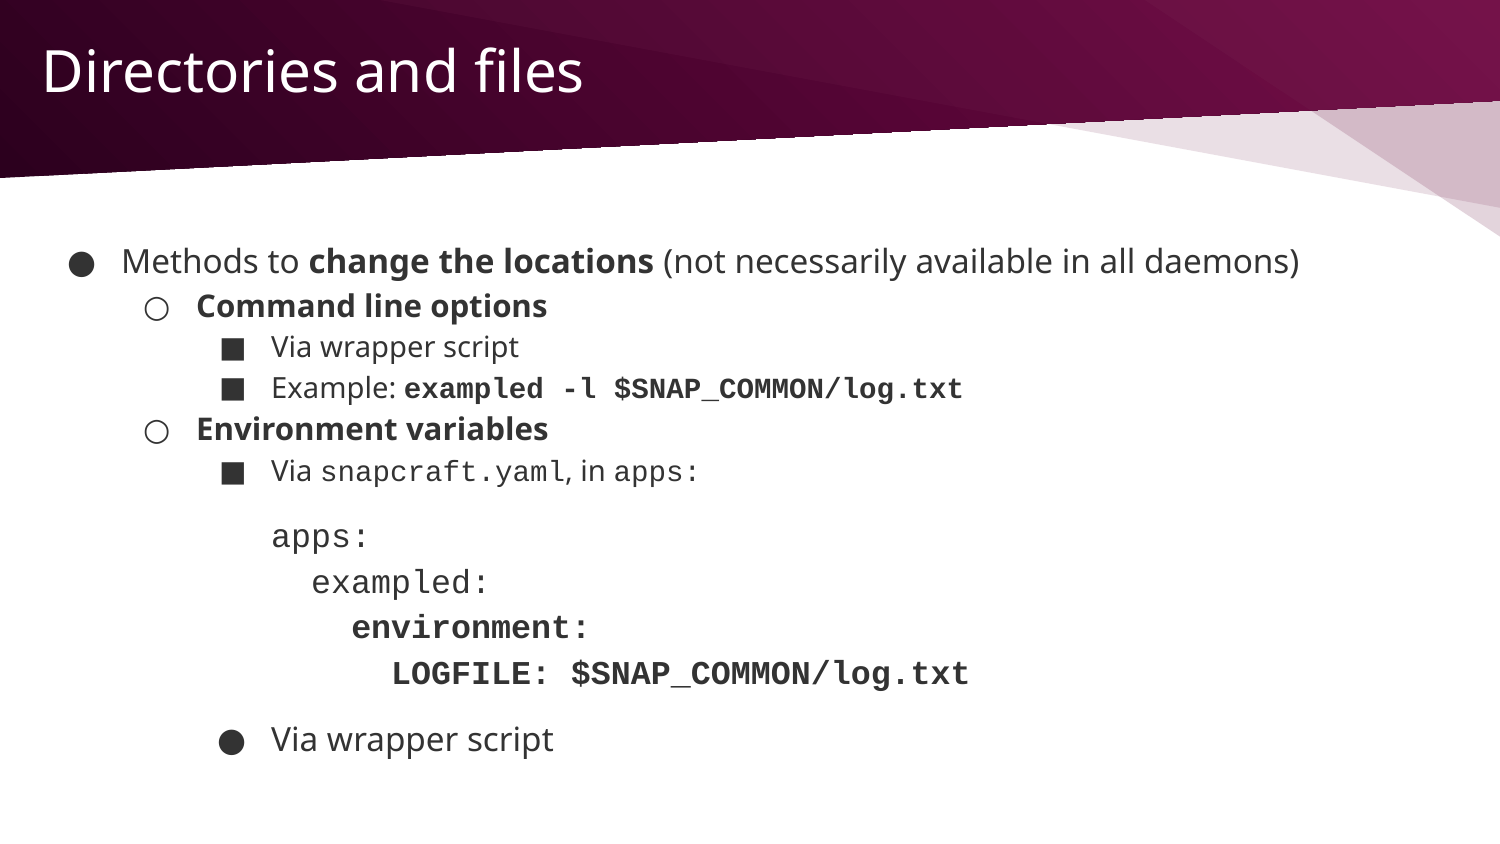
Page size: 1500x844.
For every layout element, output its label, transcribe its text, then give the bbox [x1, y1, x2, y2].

list Methods to change the locations (not necessarily available in all daemons) Command line options Via wrapper script Example: exampled -l $SNAP_COMMON/log.txt Environment variables Via snapcraft.yaml, in apps: apps: exampled: environment: LOGFILE: $SNAP_COMMON/log.txt Via wrapper script [35, 229, 1324, 789]
title Directories and files [41, 5, 1336, 134]
